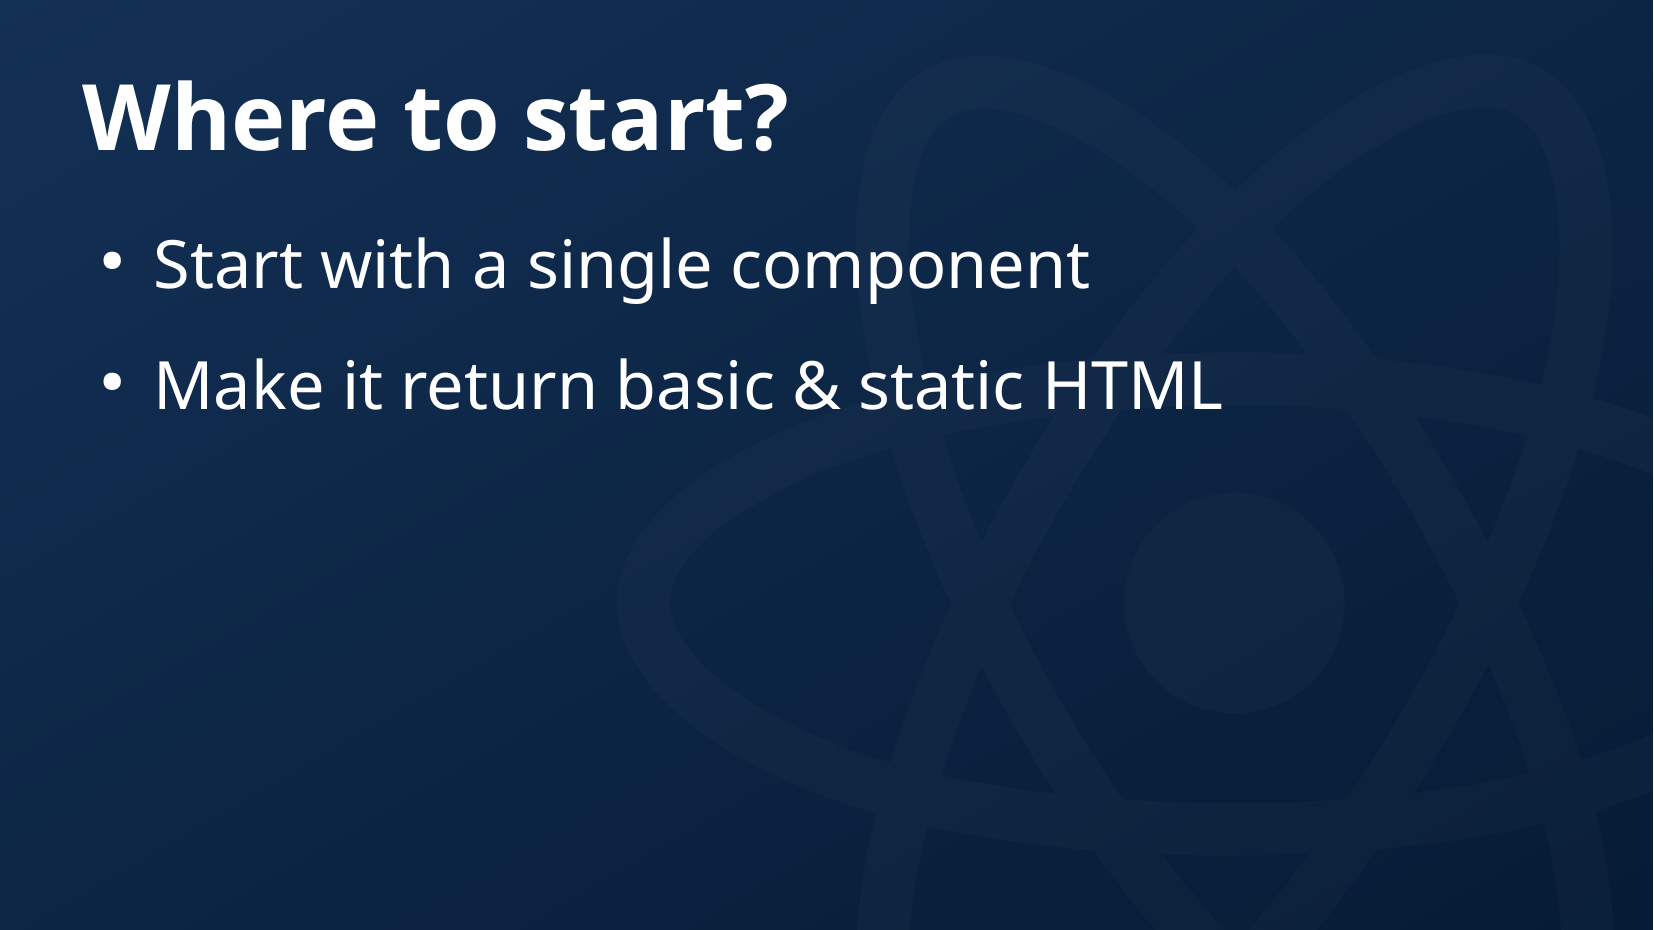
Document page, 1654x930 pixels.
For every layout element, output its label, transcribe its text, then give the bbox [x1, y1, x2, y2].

list Start with a single component Make it return basic & static HTML [82, 217, 1571, 757]
title Where to start? [82, 37, 1571, 193]
